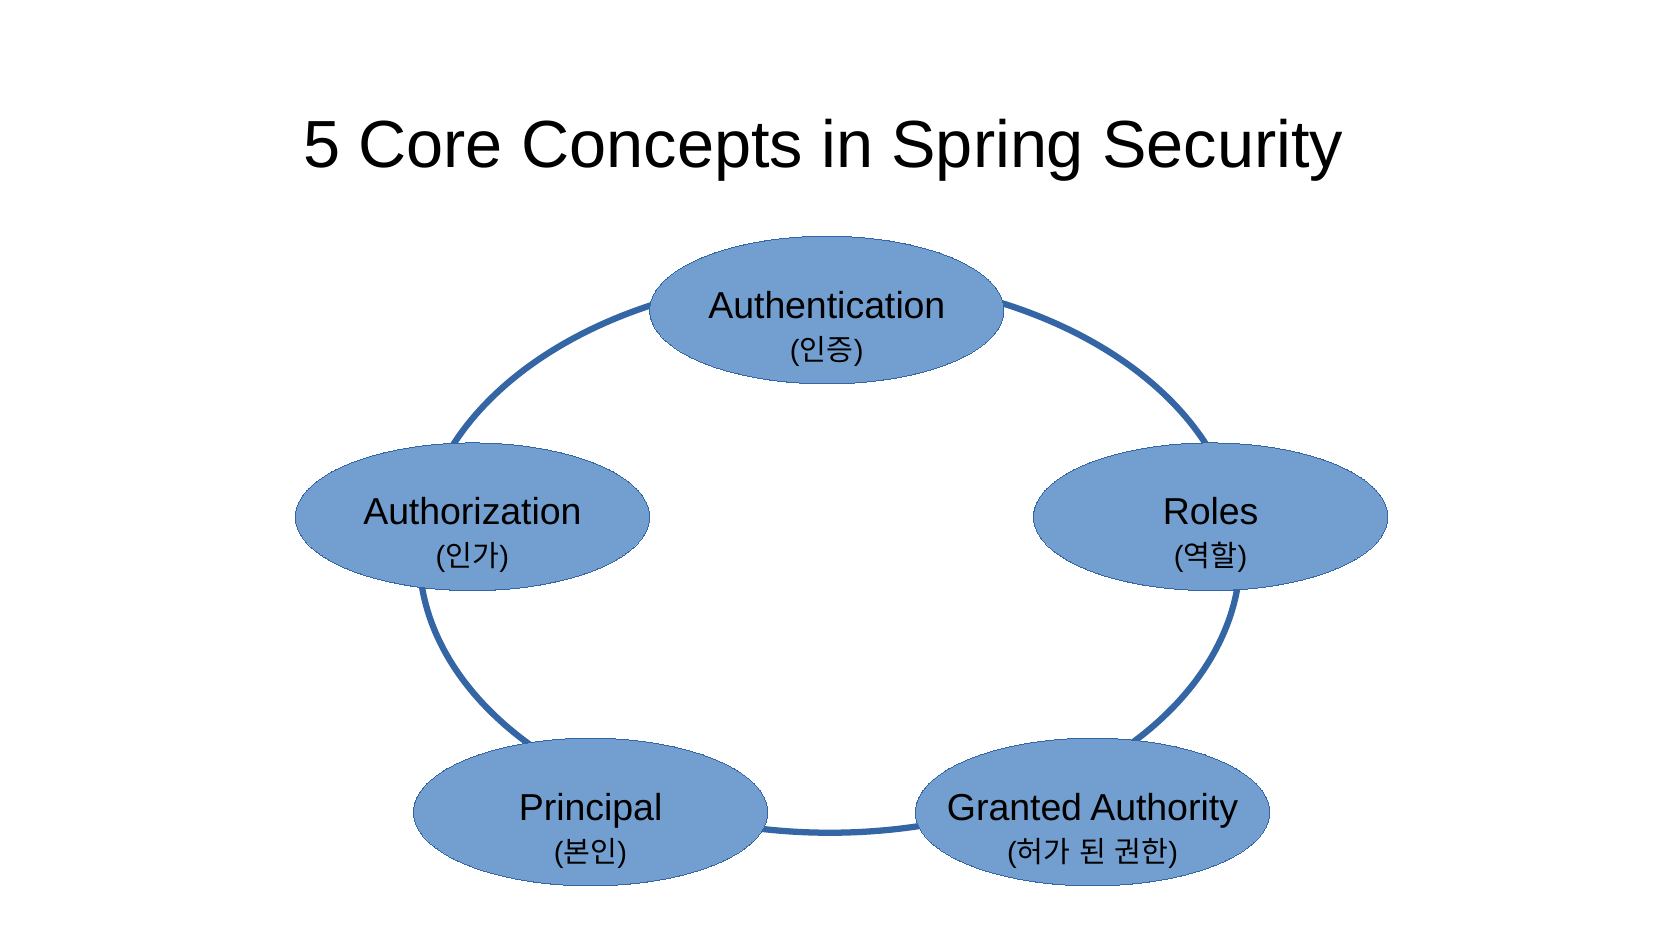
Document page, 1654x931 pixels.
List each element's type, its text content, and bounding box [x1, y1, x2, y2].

text_box [422, 303, 1237, 833]
text_box Authorization (인가) [295, 442, 650, 591]
text_box Authentication (인증) [649, 236, 1004, 384]
text_box Granted Authority (허가 된 권한) [915, 738, 1270, 886]
title 5 Core Concepts in Spring Security [53, 66, 1595, 222]
text_box Roles (역할) [1033, 442, 1388, 591]
text_box Principal (본인) [413, 738, 768, 886]
